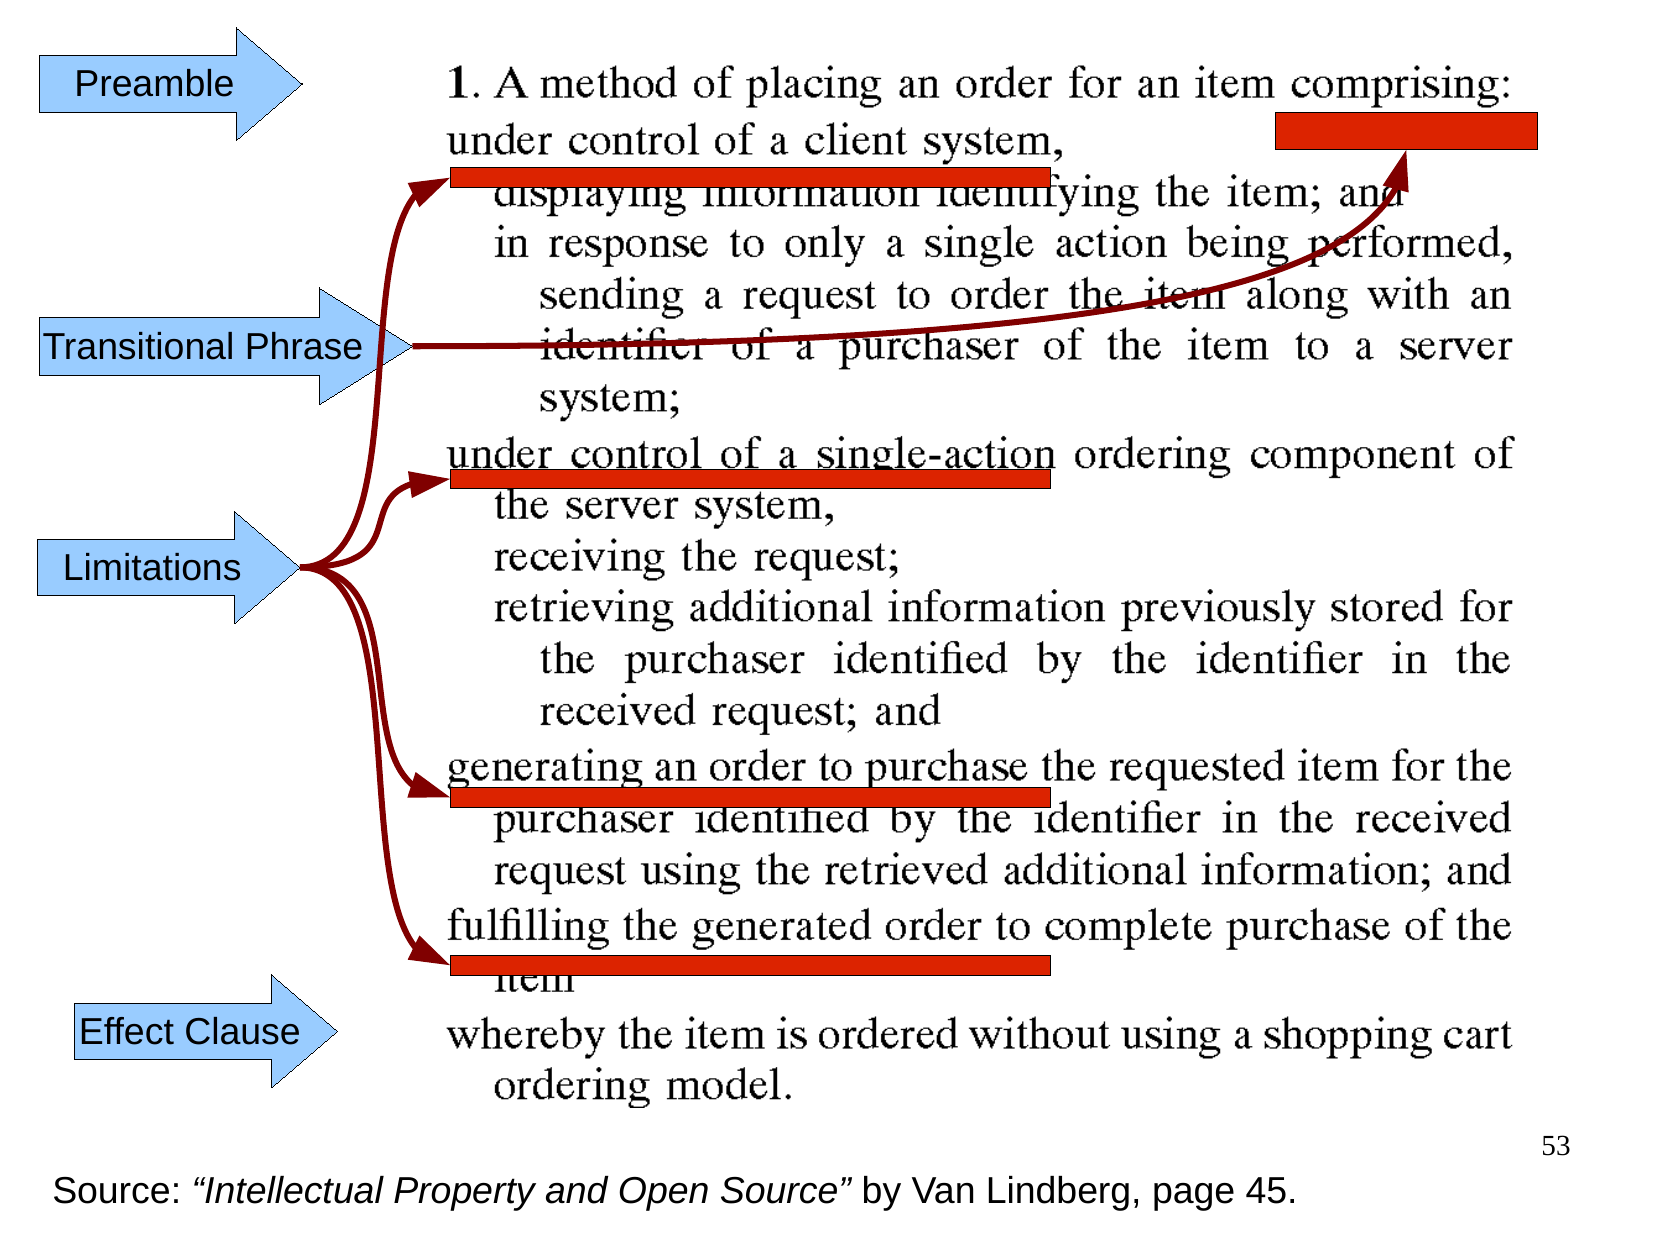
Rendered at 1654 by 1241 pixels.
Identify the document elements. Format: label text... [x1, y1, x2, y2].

picture [375, 57, 1646, 1108]
text_box Transitional Phrase [383, 329, 412, 365]
text_box [450, 787, 1051, 808]
text_box Preamble [39, 27, 303, 141]
text_box [450, 167, 1051, 188]
text_box Limitations [37, 511, 299, 624]
text_box [1275, 112, 1538, 150]
text_box Source: “Intellectual Property and Open Source” by Van Lindberg, page 45. [37, 1162, 1613, 1220]
text_box Effect Clause [74, 974, 338, 1088]
text_box Transitional Phrase [39, 287, 379, 405]
text_box [450, 955, 1051, 976]
text_box [450, 469, 1051, 489]
